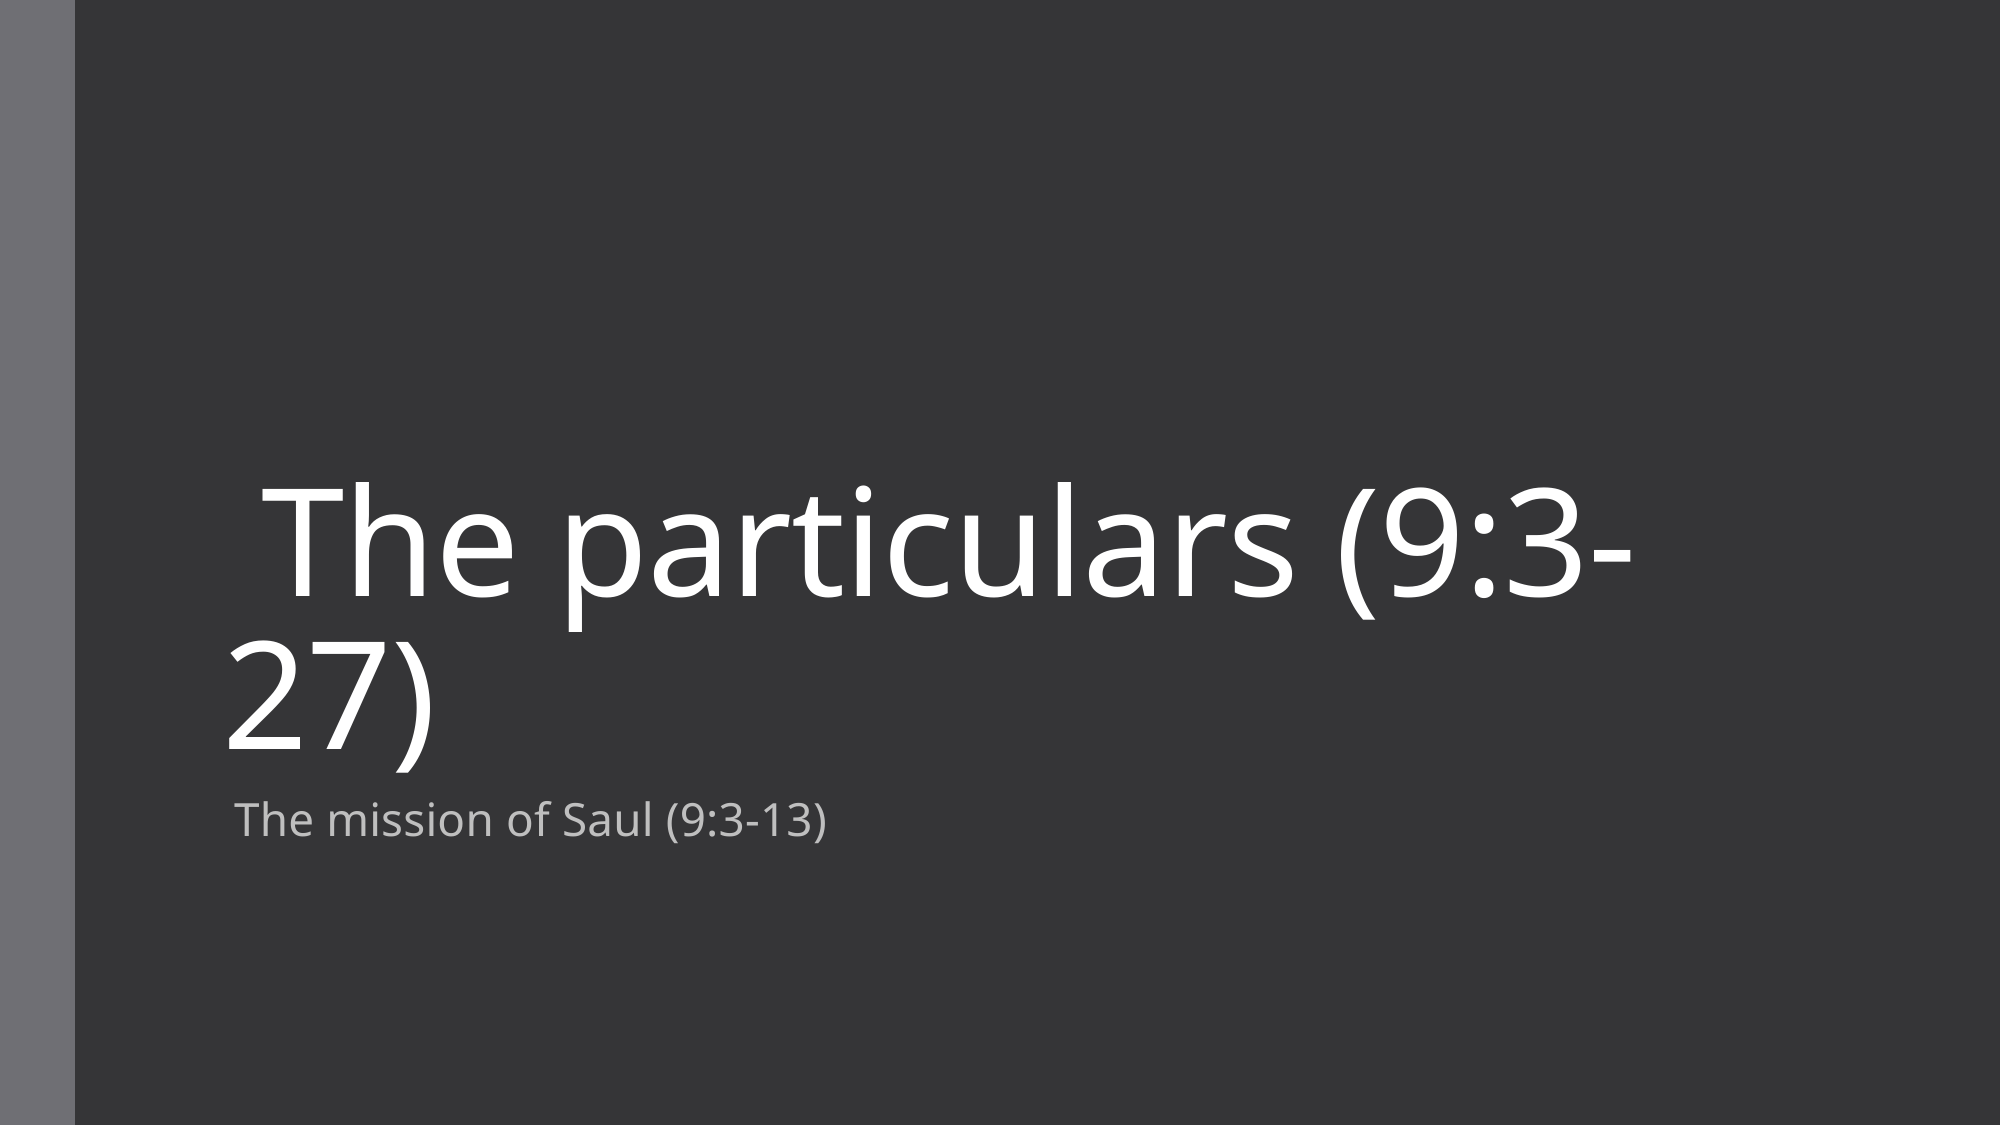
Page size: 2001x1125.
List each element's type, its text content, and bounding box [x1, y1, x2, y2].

title The particulars (9:3-27) [206, 124, 1752, 787]
subtitle The mission of Saul (9:3-13) [206, 787, 1752, 1066]
